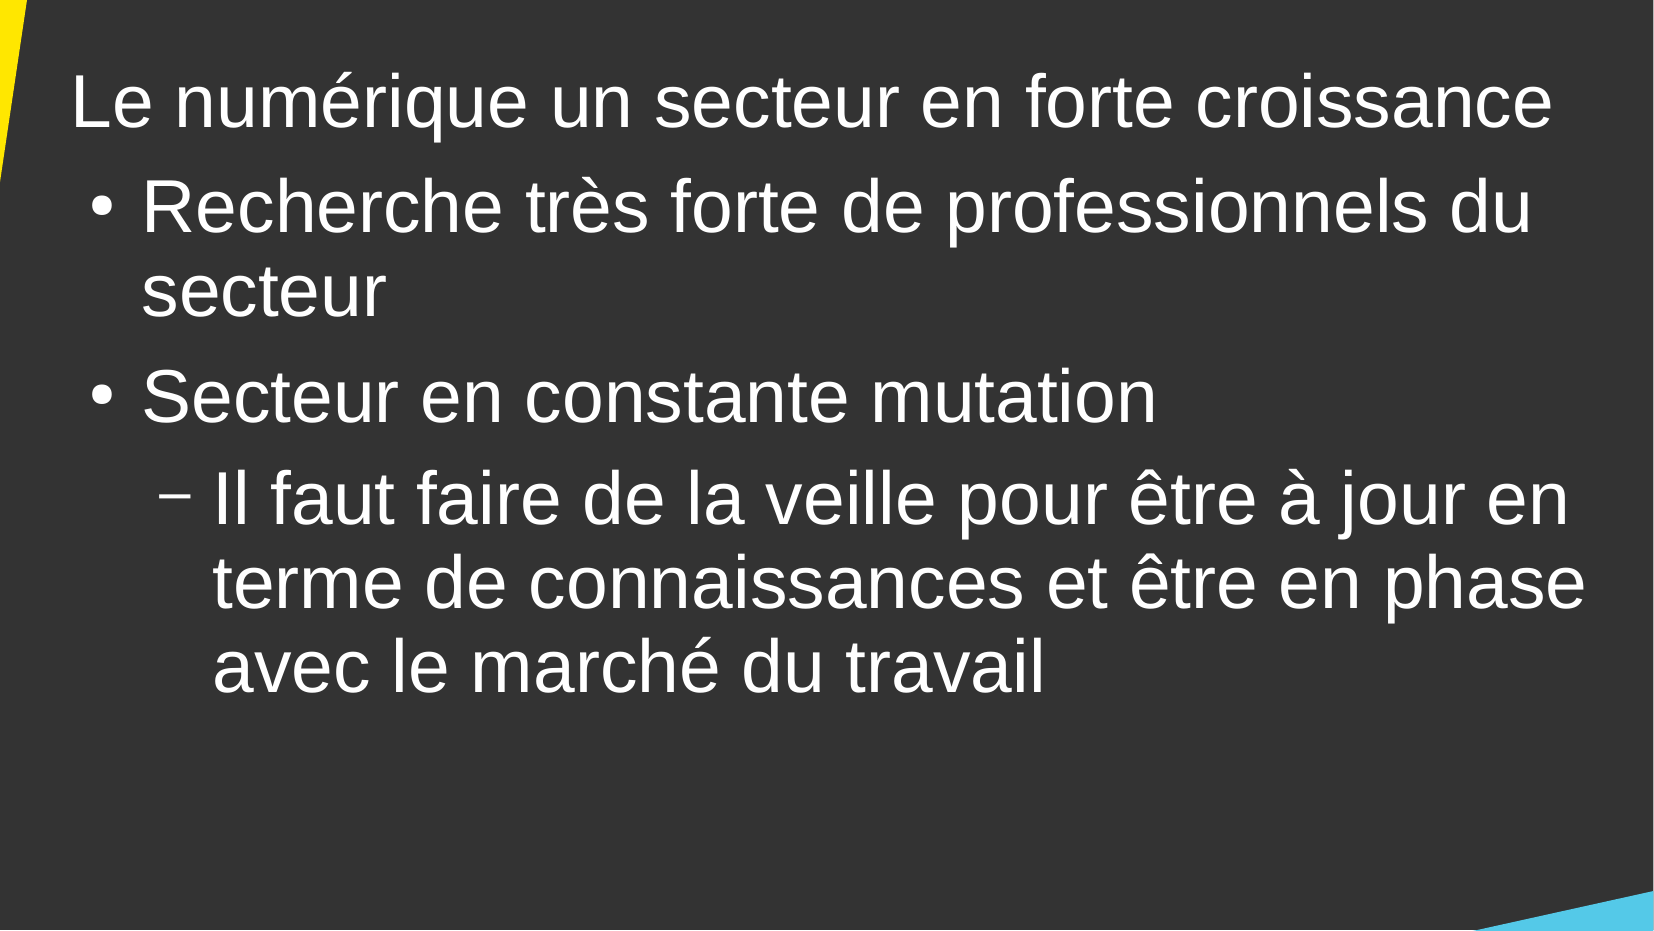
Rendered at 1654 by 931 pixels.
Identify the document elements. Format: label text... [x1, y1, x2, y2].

text_box [1472, 890, 1654, 931]
text_box [0, 0, 27, 183]
list Le numérique un secteur en forte croissance Recherche très forte de professionnels du secteur Secteur en constante mutation Il faut faire de la veille pour être à jour en terme de connaissances et être en phase avec le marché du travail [70, 59, 1595, 827]
